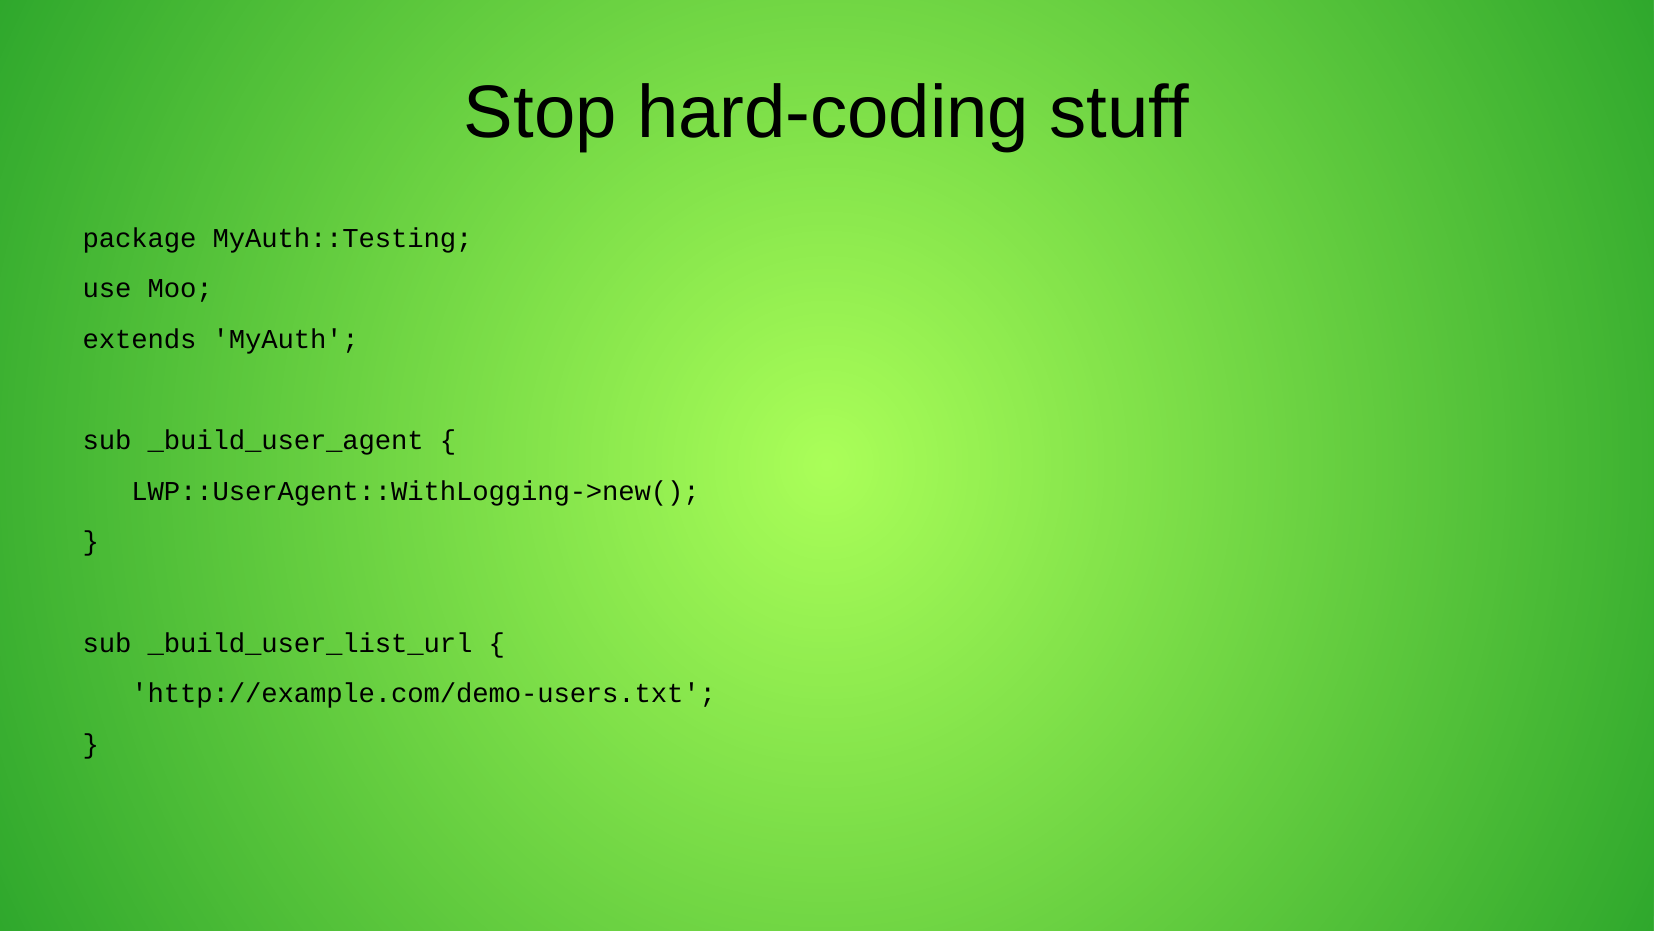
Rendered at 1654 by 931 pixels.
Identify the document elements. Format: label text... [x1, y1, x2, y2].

title Stop hard-coding stuff [82, 35, 1571, 189]
list package MyAuth::Testing; use Moo; extends 'MyAuth'; sub _build_user_agent { LWP::UserAgent::WithLogging->new(); } sub _build_user_list_url { 'http://example.com/demo-users.txt'; } [82, 224, 1571, 764]
